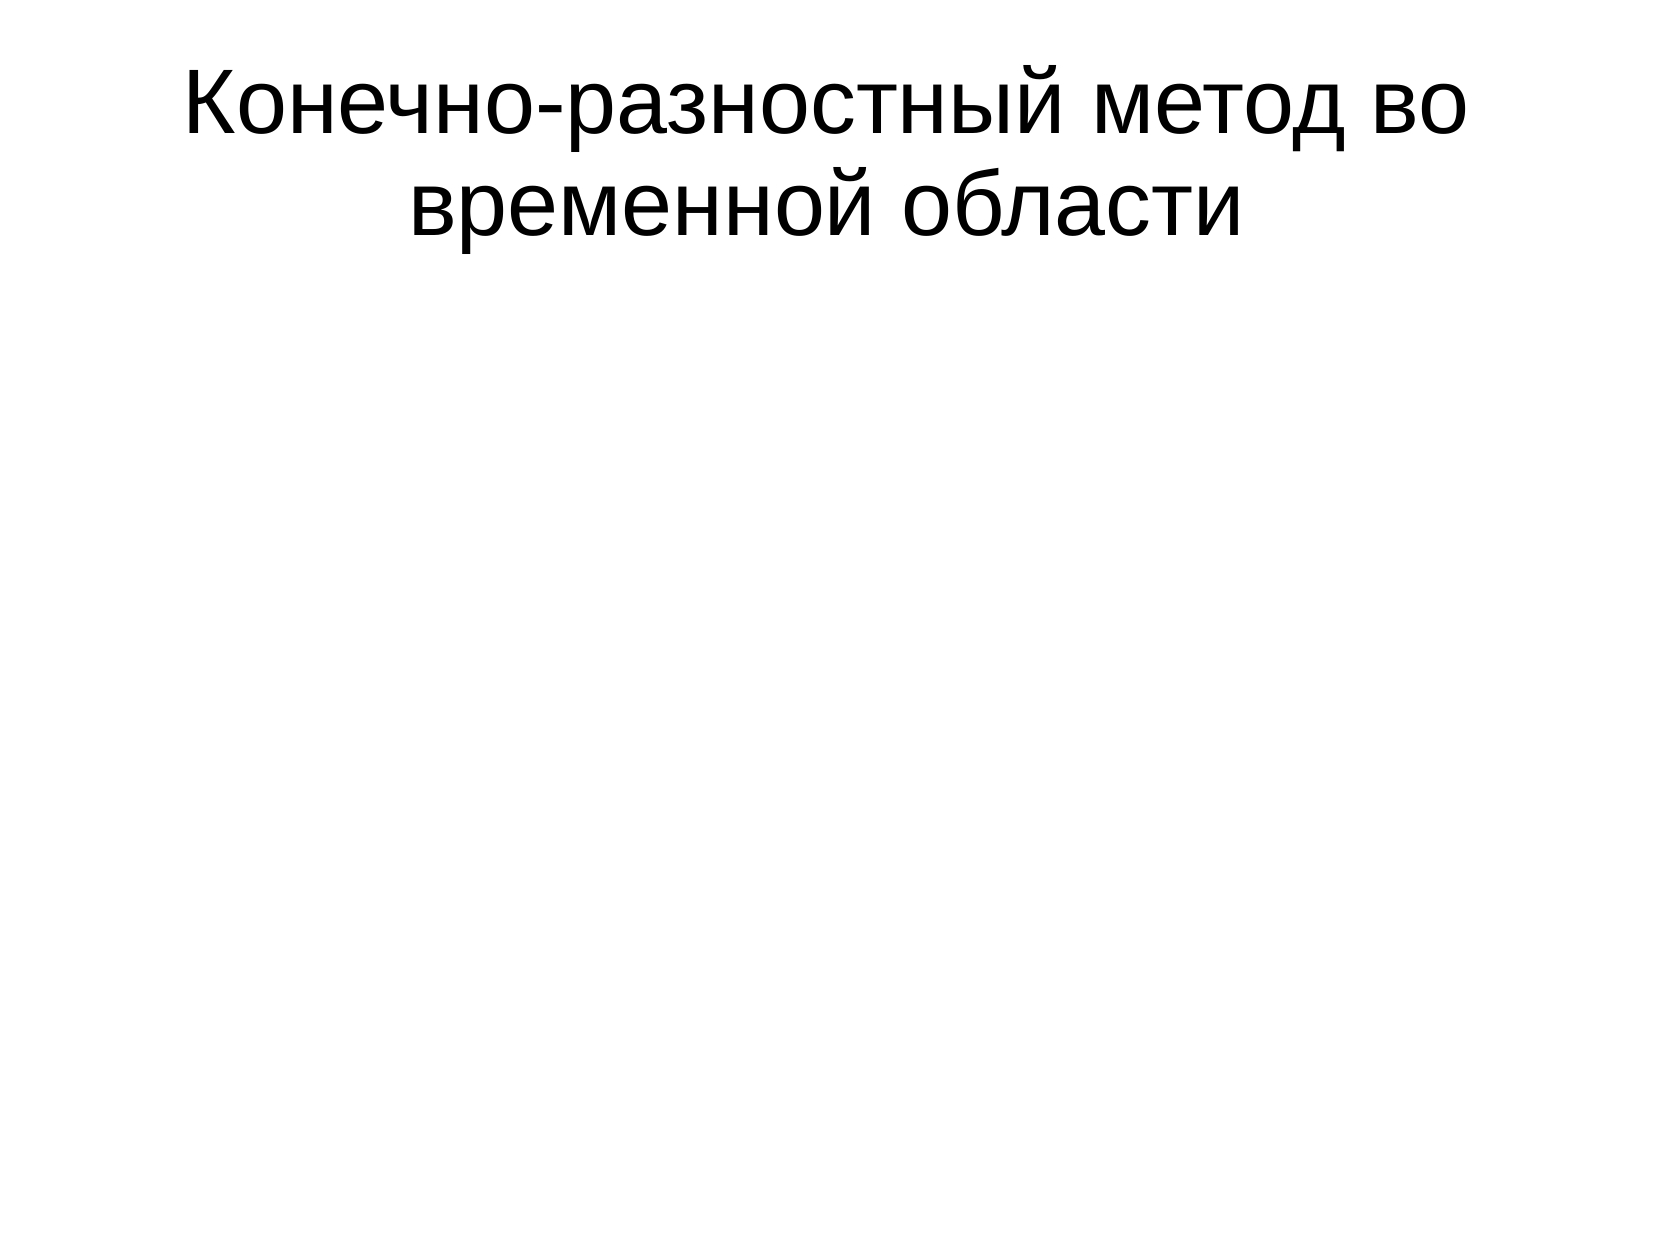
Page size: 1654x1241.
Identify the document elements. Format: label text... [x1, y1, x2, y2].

title Конечно-разностный метод во временной области [82, 49, 1571, 257]
